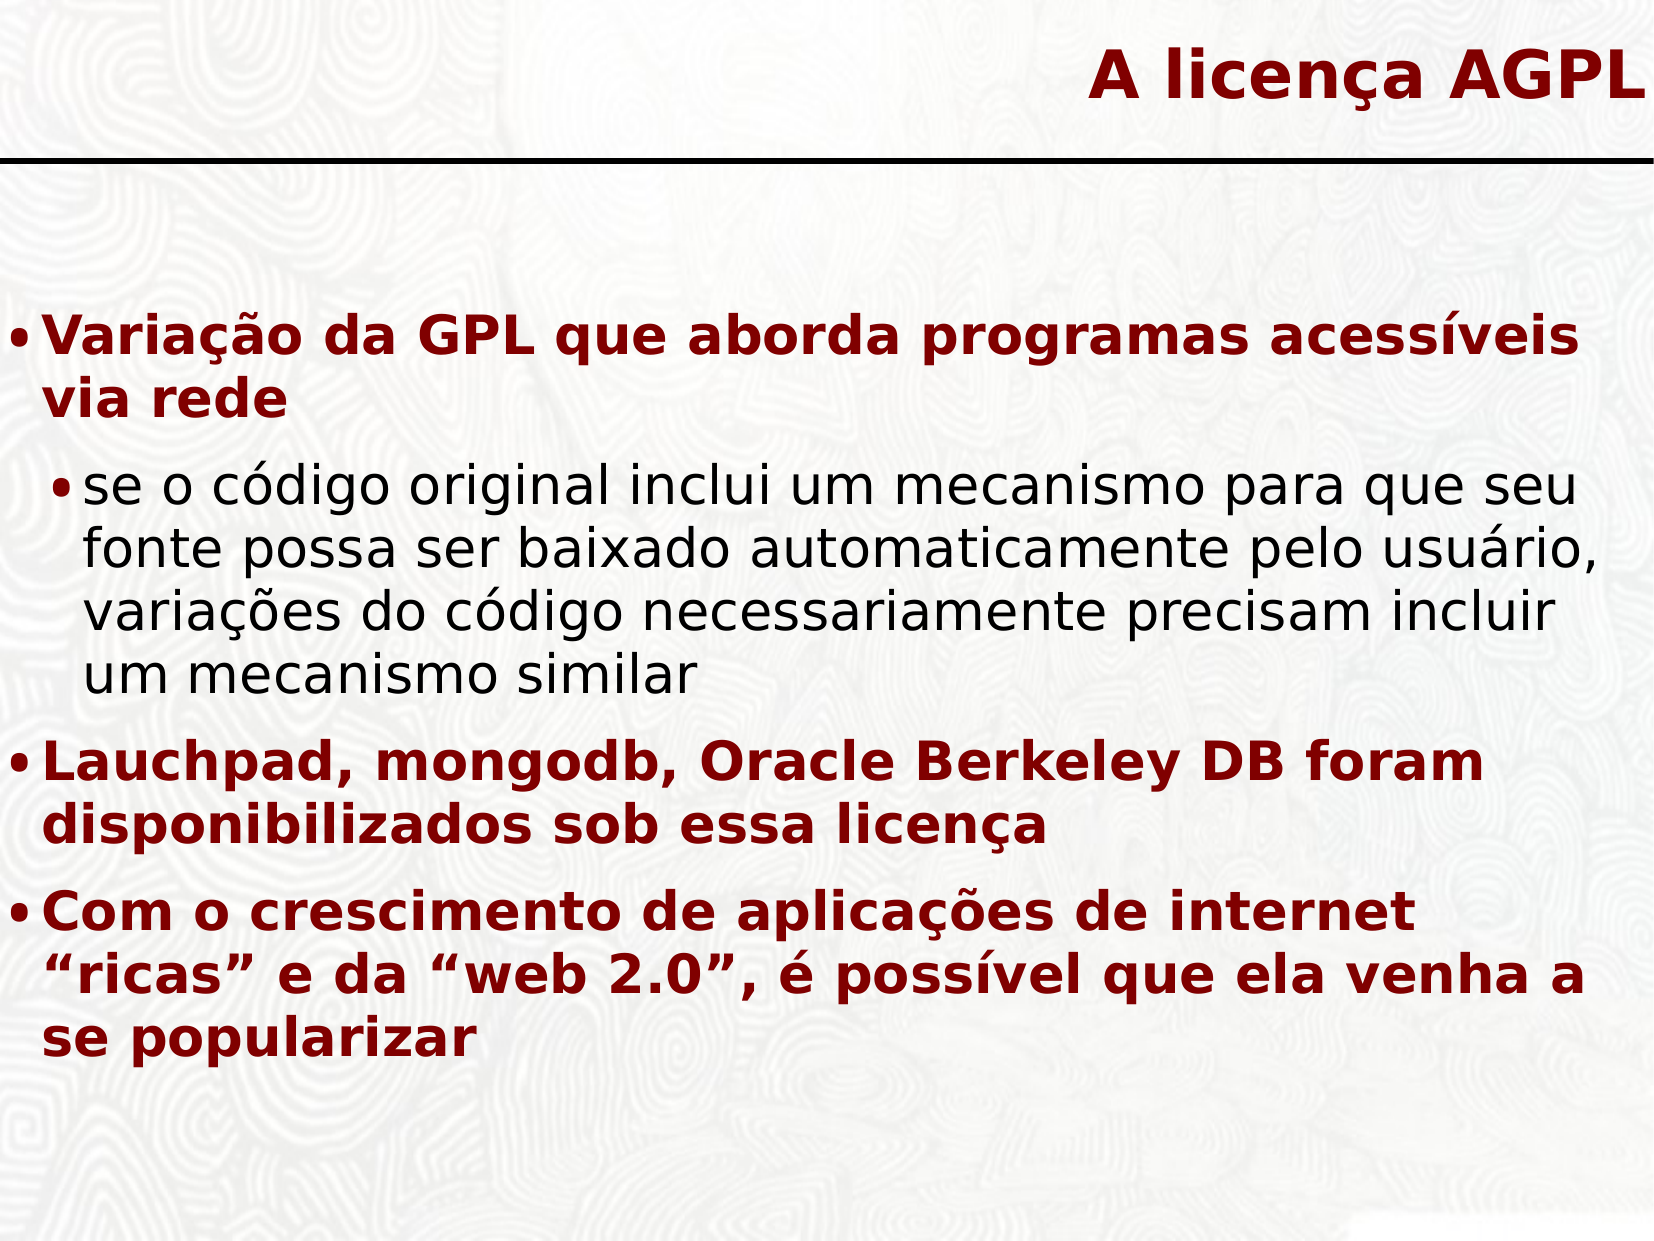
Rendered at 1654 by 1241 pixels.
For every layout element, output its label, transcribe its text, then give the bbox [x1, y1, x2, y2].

picture [0, 164, 1654, 1241]
title A licença AGPL [602, 0, 1648, 153]
picture [0, 0, 1654, 158]
list Variação da GPL que aborda programas acessíveis via rede se o código original inclui um mecanismo para que seu fonte possa ser baixado automaticamente pelo usuário, variações do código necessariamente precisam incluir um mecanismo similar Lauchpad, mongodb, Oracle Berkeley DB foram disponibilizados sob essa licença Com o crescimento de aplicações de internet “ricas” e da “web 2.0”, é possível que ela venha a se popularizar [5, 177, 1654, 1229]
